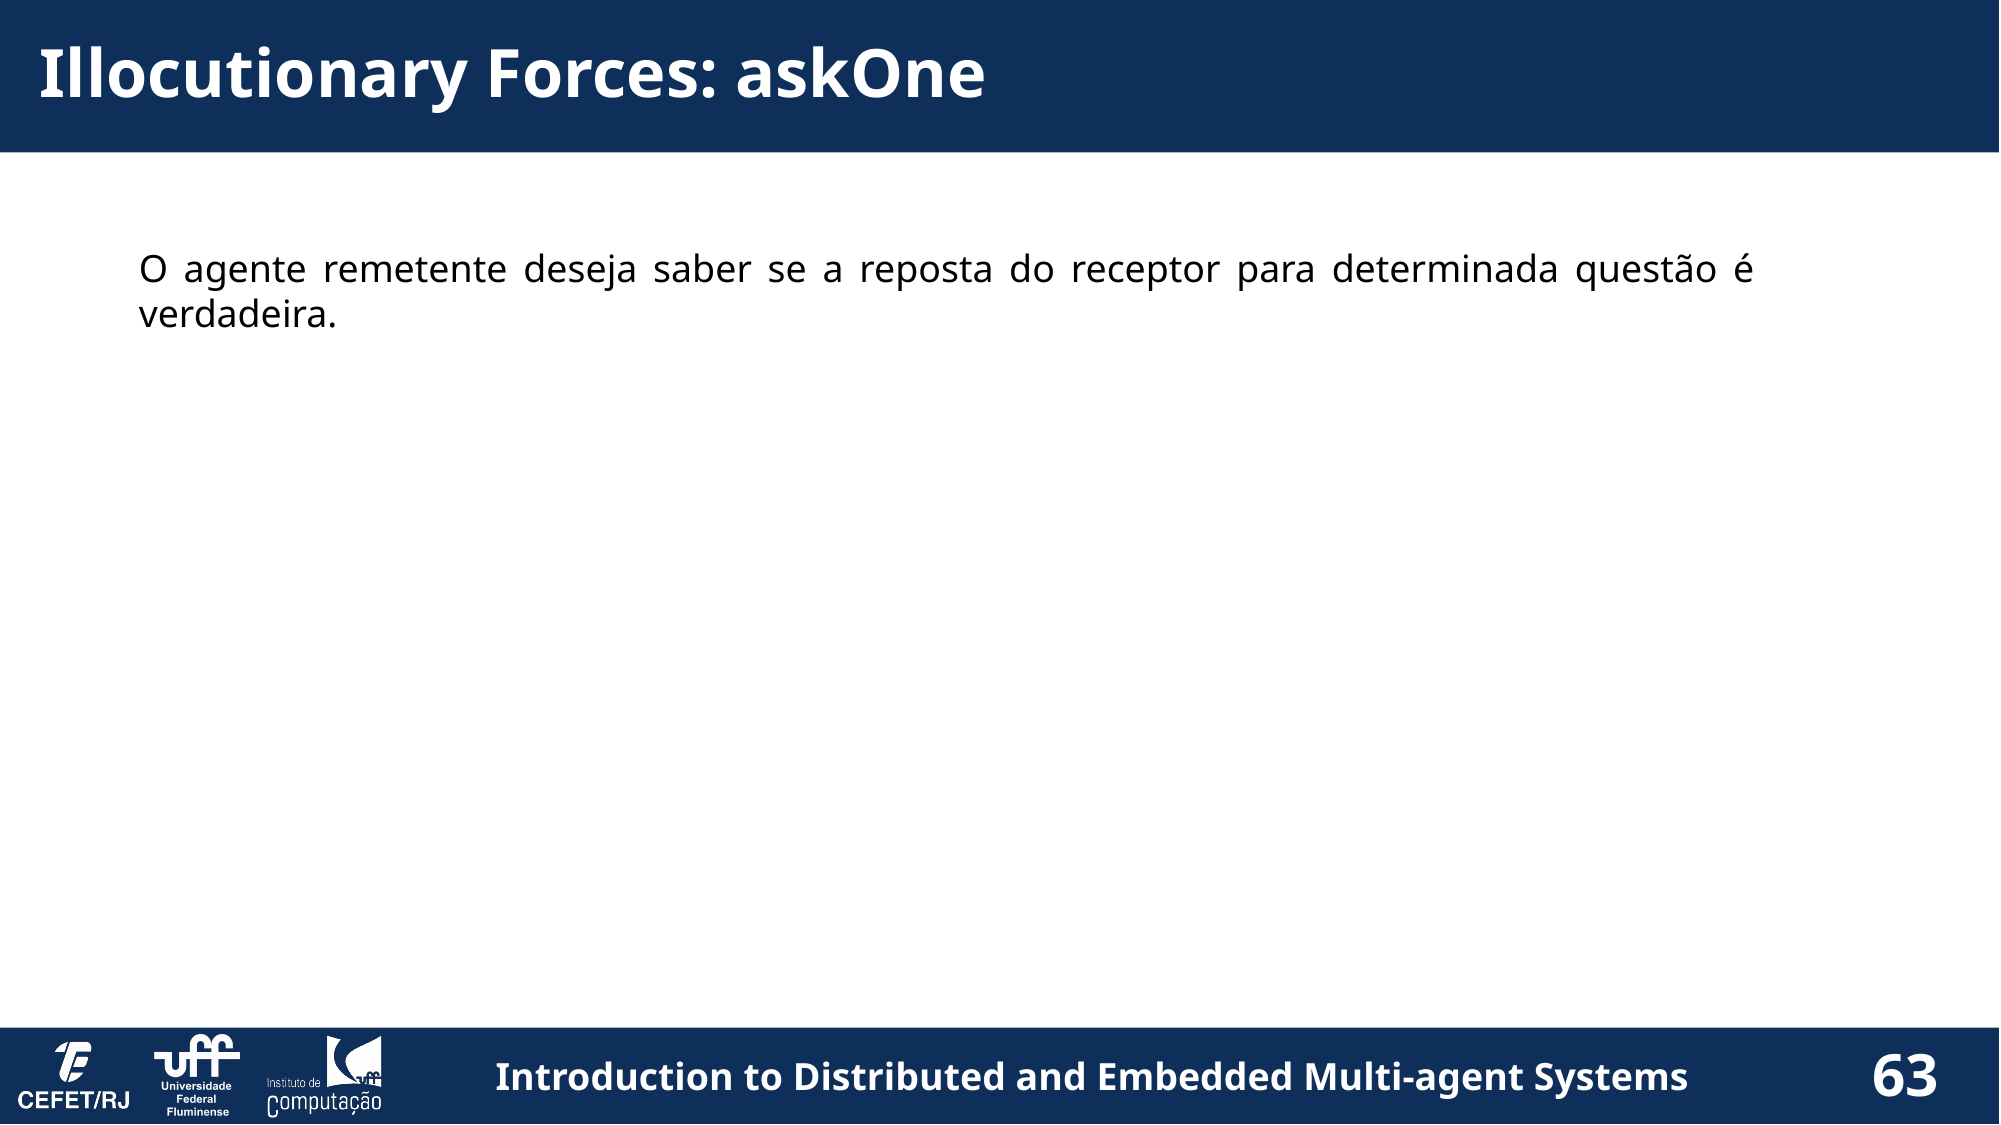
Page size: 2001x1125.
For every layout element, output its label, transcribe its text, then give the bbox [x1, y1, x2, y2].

picture [265, 1033, 383, 1118]
text_box Illocutionary Forces: askOne [25, 23, 1999, 119]
text_box O agente remetente deseja saber se a reposta do receptor para determinada questão é verdadeira. [123, 237, 1771, 343]
picture [153, 1033, 241, 1121]
picture [18, 1021, 129, 1125]
